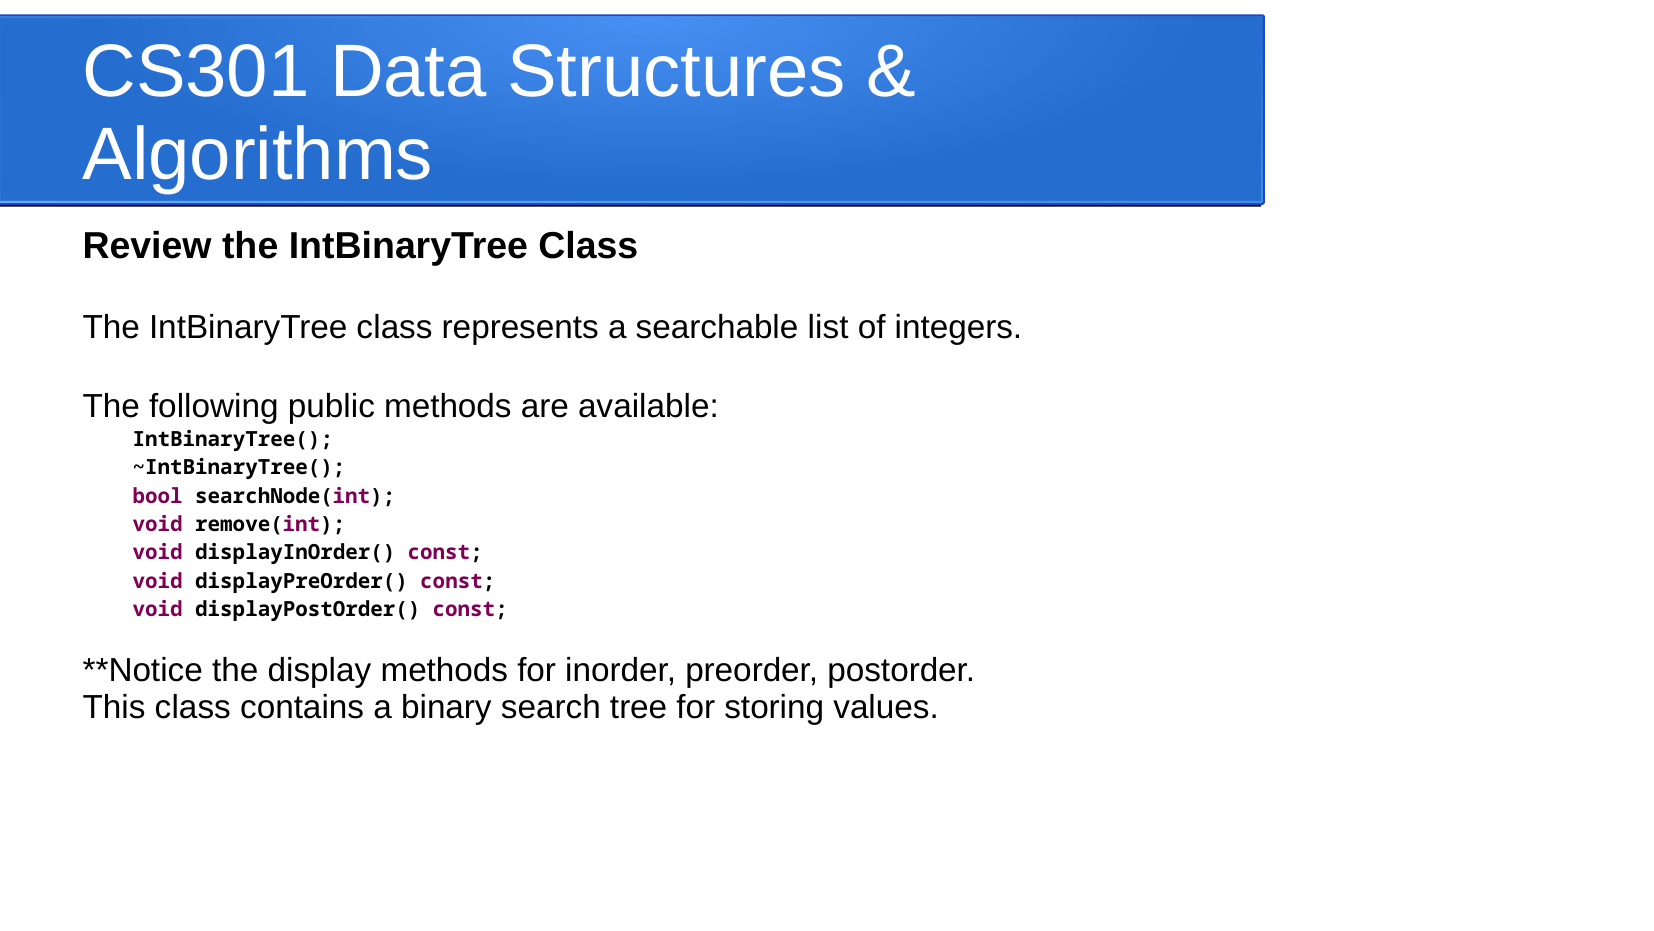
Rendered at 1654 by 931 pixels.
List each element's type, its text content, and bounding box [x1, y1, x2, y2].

title CS301 Data Structures & Algorithms [82, 29, 1235, 196]
subtitle Review the IntBinaryTree Class The IntBinaryTree class represents a searchable list of integers. The following public methods are available: IntBinaryTree(); ~IntBinaryTree(); bool searchNode(int); void remove(int); void displayInOrder() const; void displayPreOrder() const; void displayPostOrder() const; **Notice the display methods for inorder, preorder, postorder. This class contains a binary search tree for storing values. [82, 224, 1096, 855]
